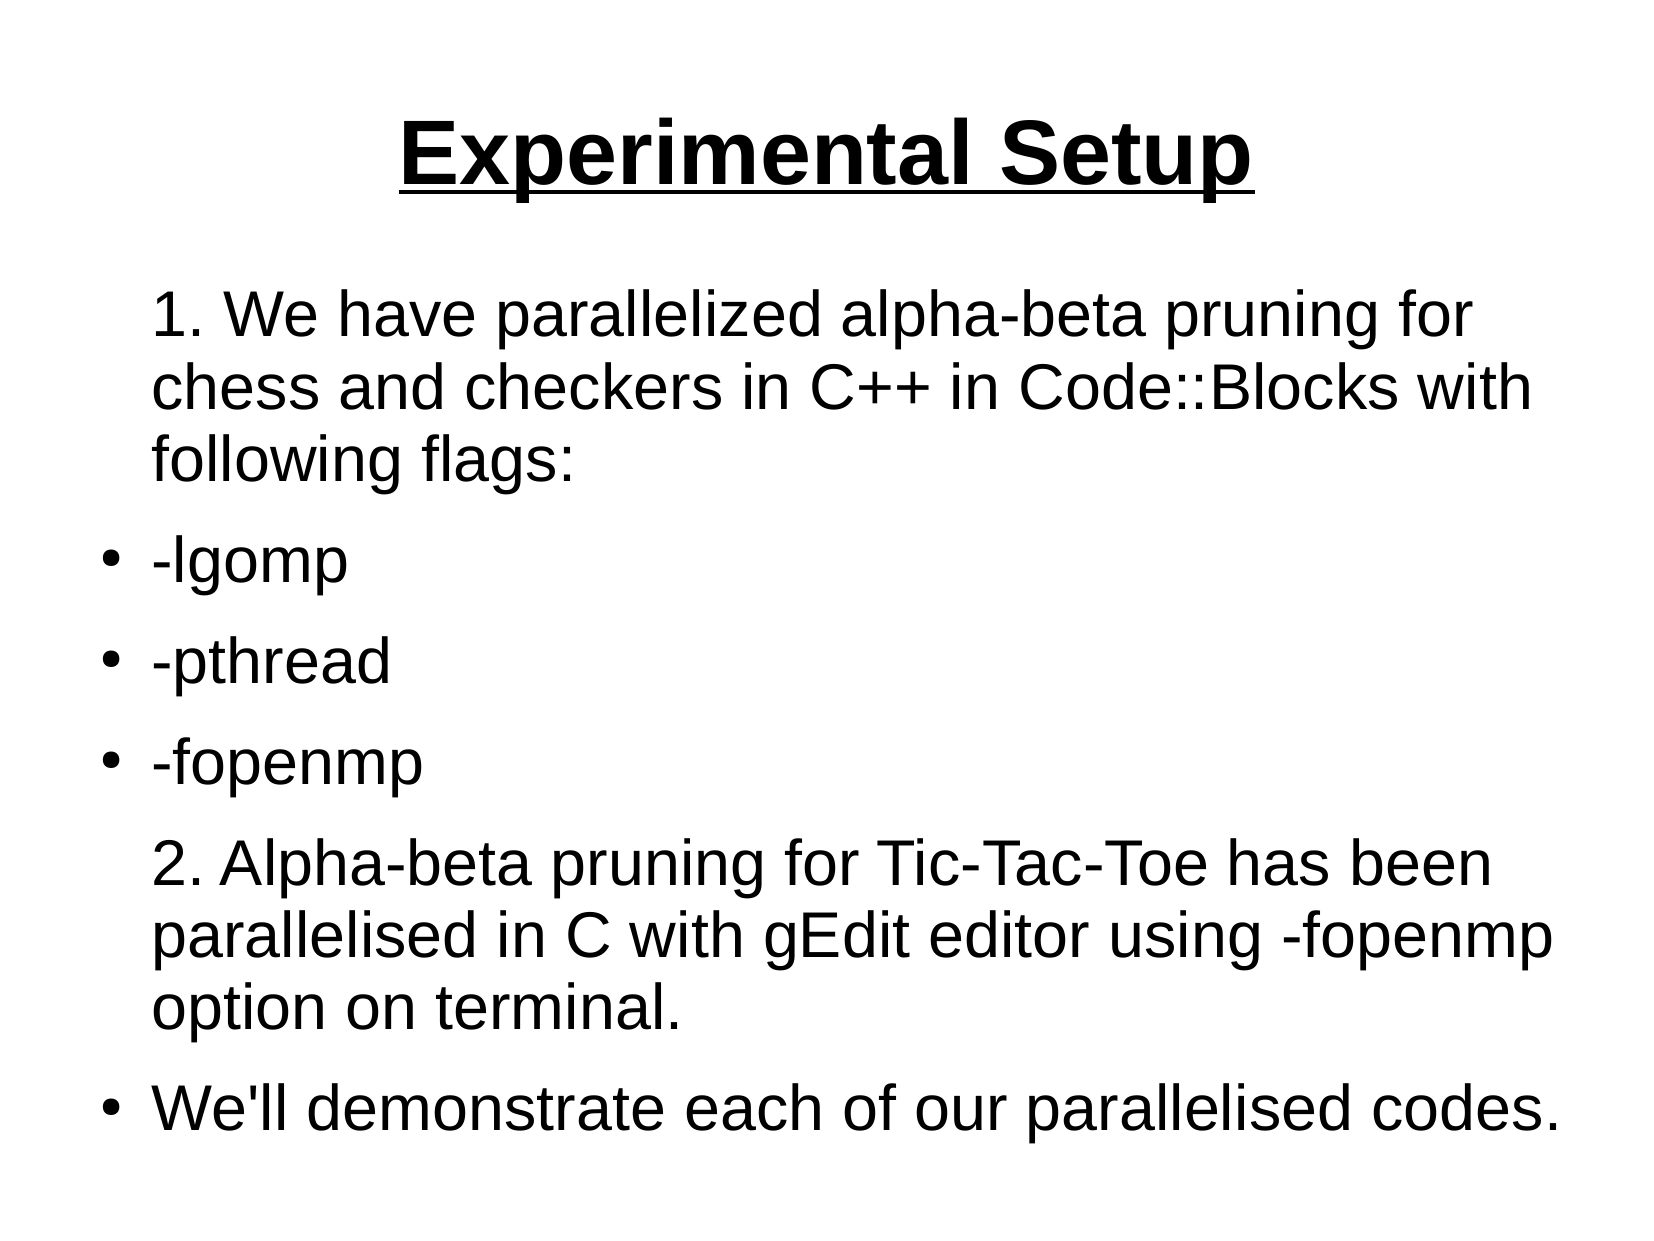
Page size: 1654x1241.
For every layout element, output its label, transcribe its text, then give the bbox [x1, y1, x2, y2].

list 1. We have parallelized alpha-beta pruning for chess and checkers in C++ in Code::Blocks with following flags: -lgomp -pthread -fopenmp 2. Alpha-beta pruning for Tic-Tac-Toe has been parallelised in C with gEdit editor using -fopenmp option on terminal. We'll demonstrate each of our parallelised codes. [82, 278, 1571, 1170]
title Experimental Setup [82, 49, 1571, 257]
